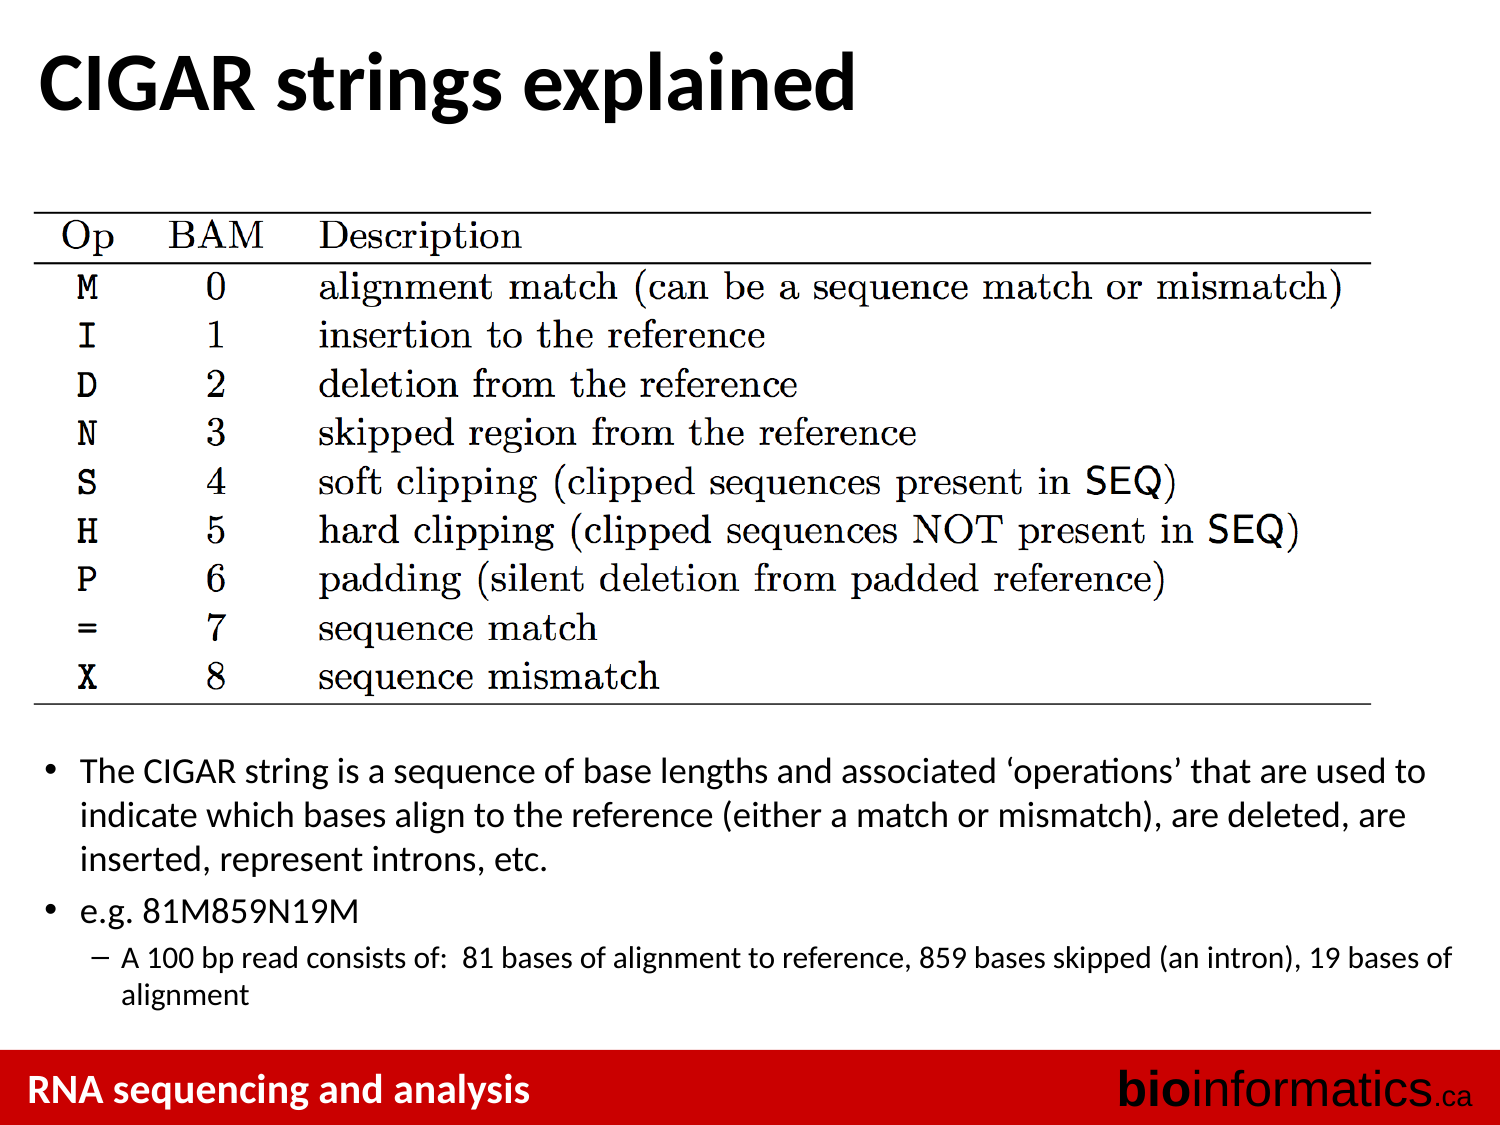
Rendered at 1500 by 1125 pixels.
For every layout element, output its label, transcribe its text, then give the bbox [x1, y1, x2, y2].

list The CIGAR string is a sequence of base lengths and associated ‘operations’ that are used to indicate which bases align to the reference (either a match or mismatch), are deleted, are inserted, represent introns, etc. e.g. 81M859N19M A 100 bp read consists of: 81 bases of alignment to reference, 859 bases skipped (an intron), 19 bases of alignment [29, 739, 1480, 1024]
title CIGAR strings explained [24, 0, 1475, 172]
picture [29, 206, 1376, 710]
